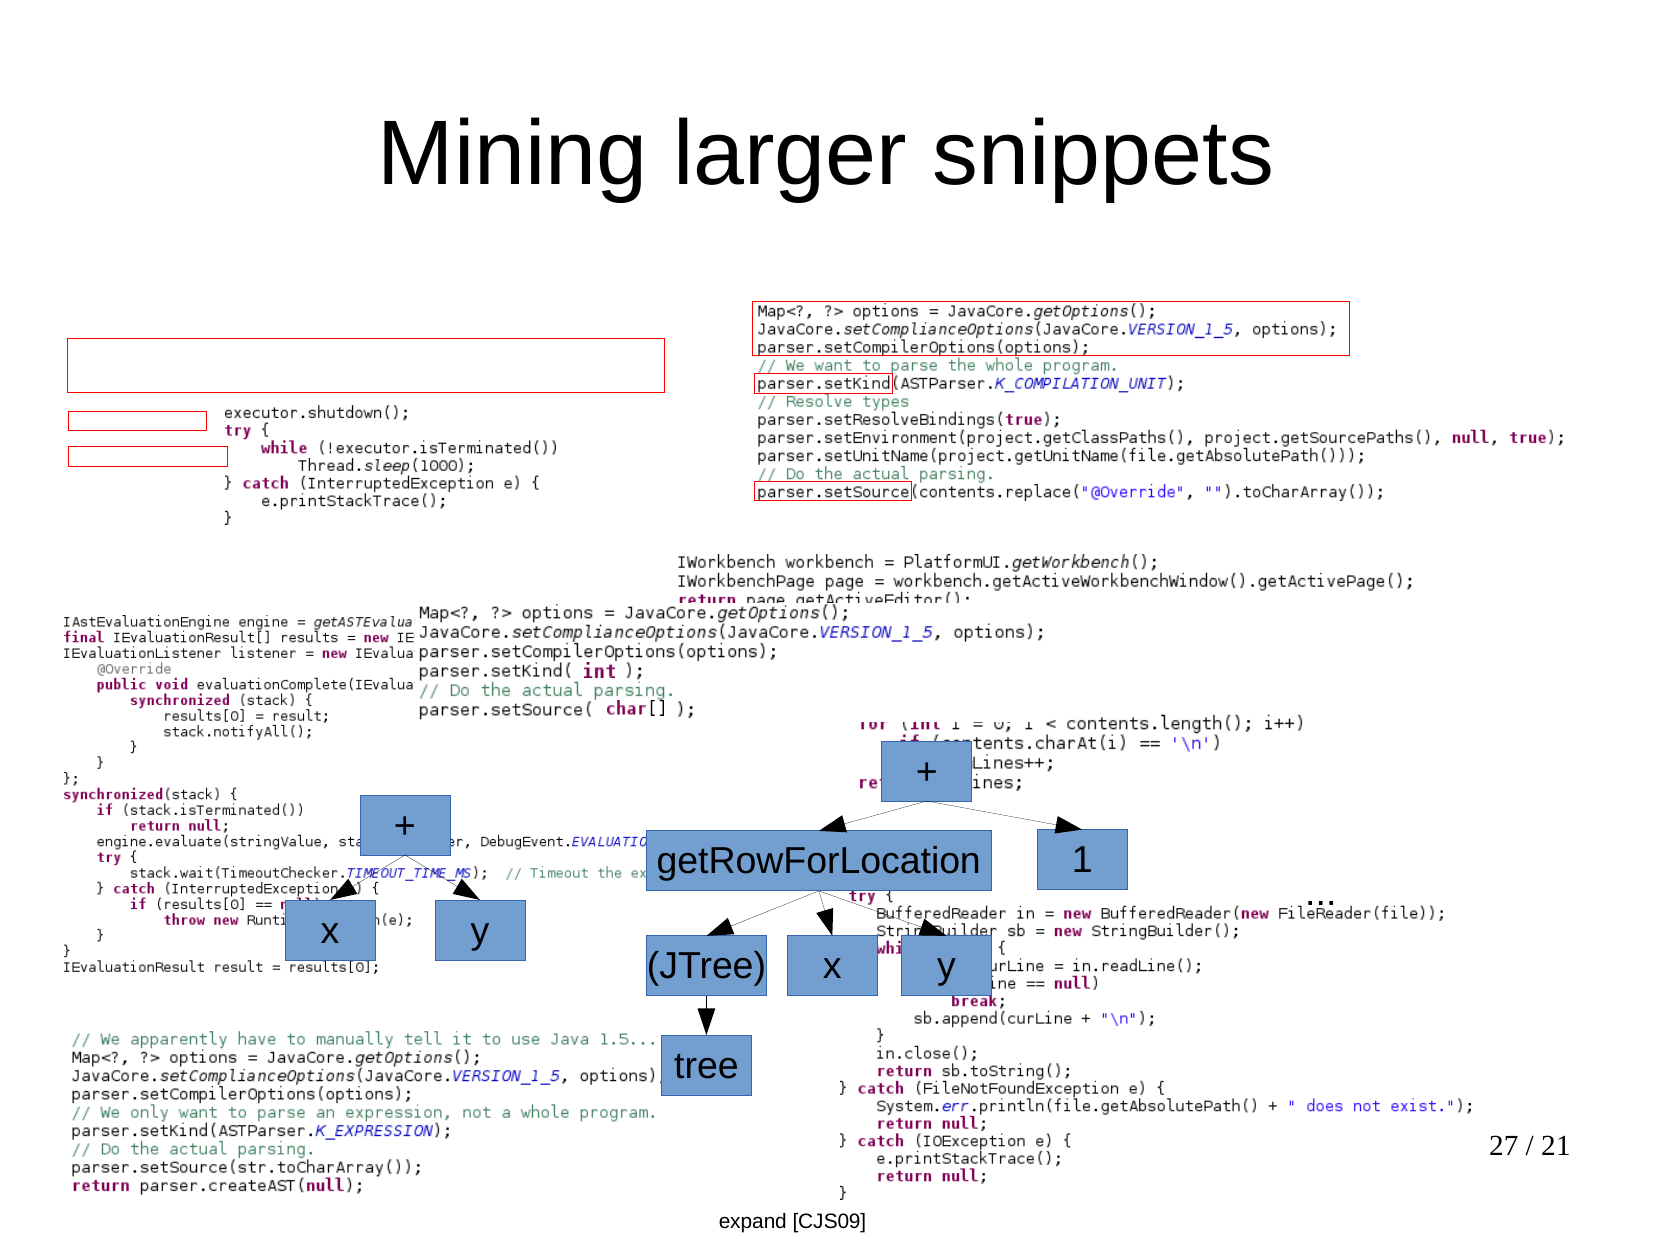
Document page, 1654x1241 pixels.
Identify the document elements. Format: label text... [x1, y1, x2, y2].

text_box (JTree) [646, 935, 767, 996]
picture [755, 482, 911, 500]
picture [755, 302, 1566, 502]
text_box + [881, 741, 972, 802]
picture [755, 374, 892, 393]
text_box 1 [1037, 829, 1128, 890]
text_box + [360, 795, 451, 856]
picture [60, 554, 1426, 976]
text_box getRowForLocation [646, 830, 992, 891]
picture [732, 895, 811, 976]
picture [225, 404, 556, 526]
text_box tree [661, 1035, 752, 1096]
text_box expand [CJS09] [704, 1202, 885, 1241]
picture [840, 886, 1471, 1201]
text_box x [787, 935, 878, 996]
picture [755, 302, 1349, 355]
text_box ... [1290, 864, 1352, 921]
text_box x [285, 900, 376, 961]
title Mining larger snippets [82, 49, 1571, 257]
text_box y [435, 900, 526, 961]
picture [69, 1030, 670, 1196]
text_box y [901, 935, 992, 996]
